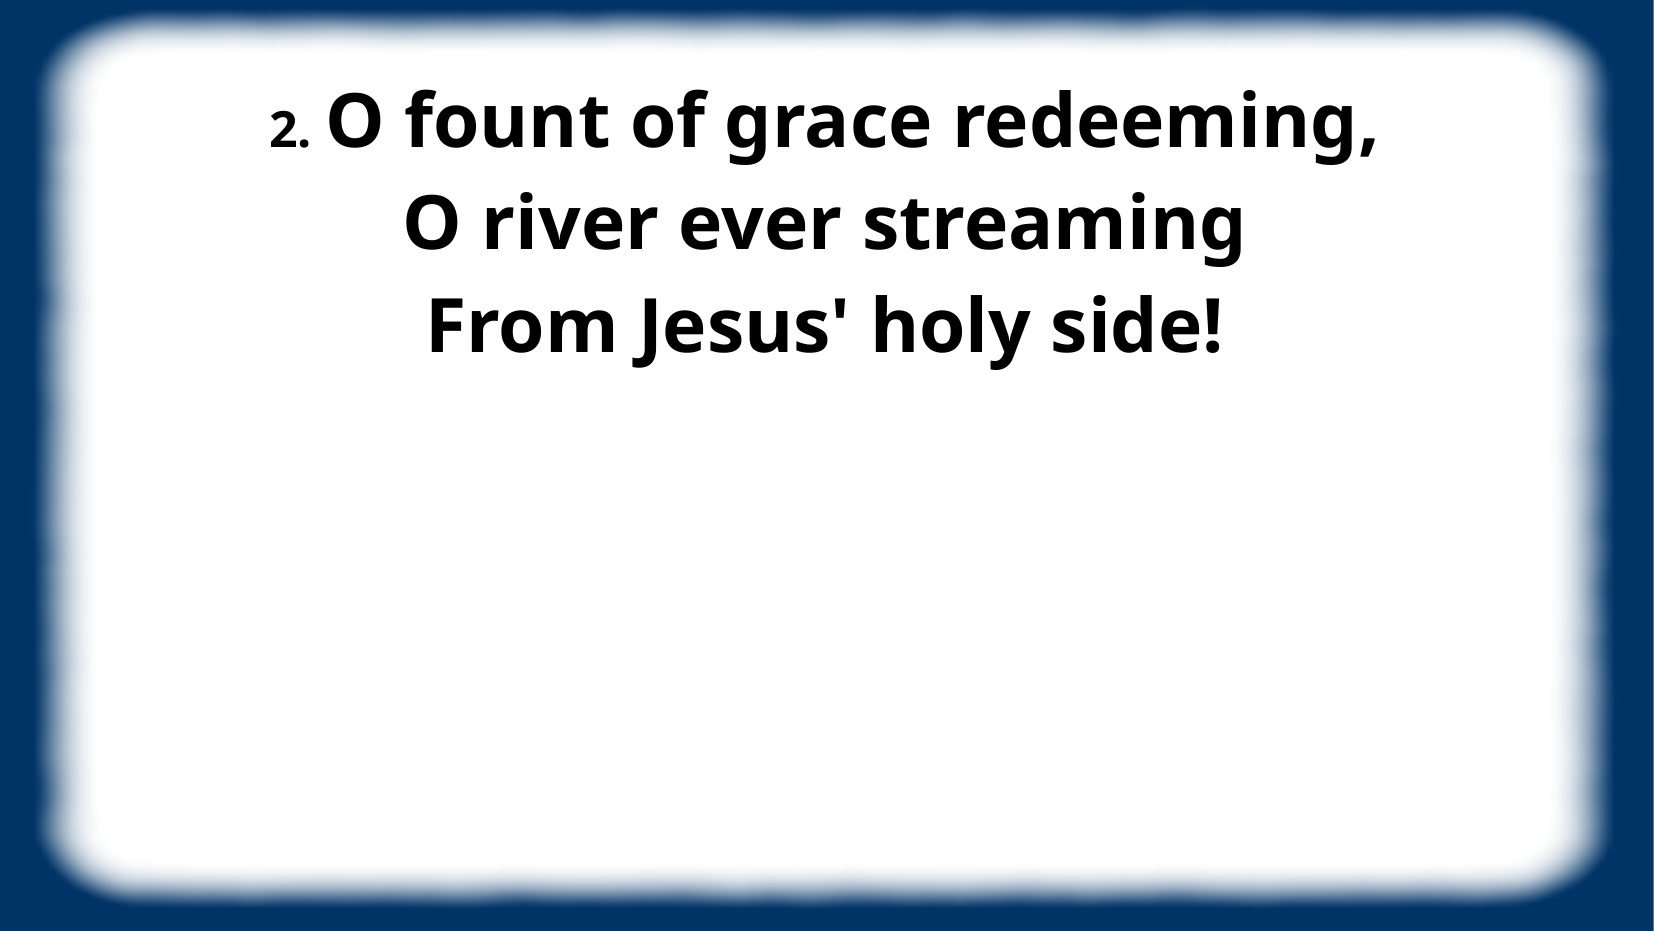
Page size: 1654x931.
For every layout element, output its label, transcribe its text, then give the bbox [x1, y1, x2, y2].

picture [0, 0, 1654, 931]
text_box 2. O fount of grace redeeming, O river ever streaming From Jesus' holy side! [105, 60, 1546, 375]
